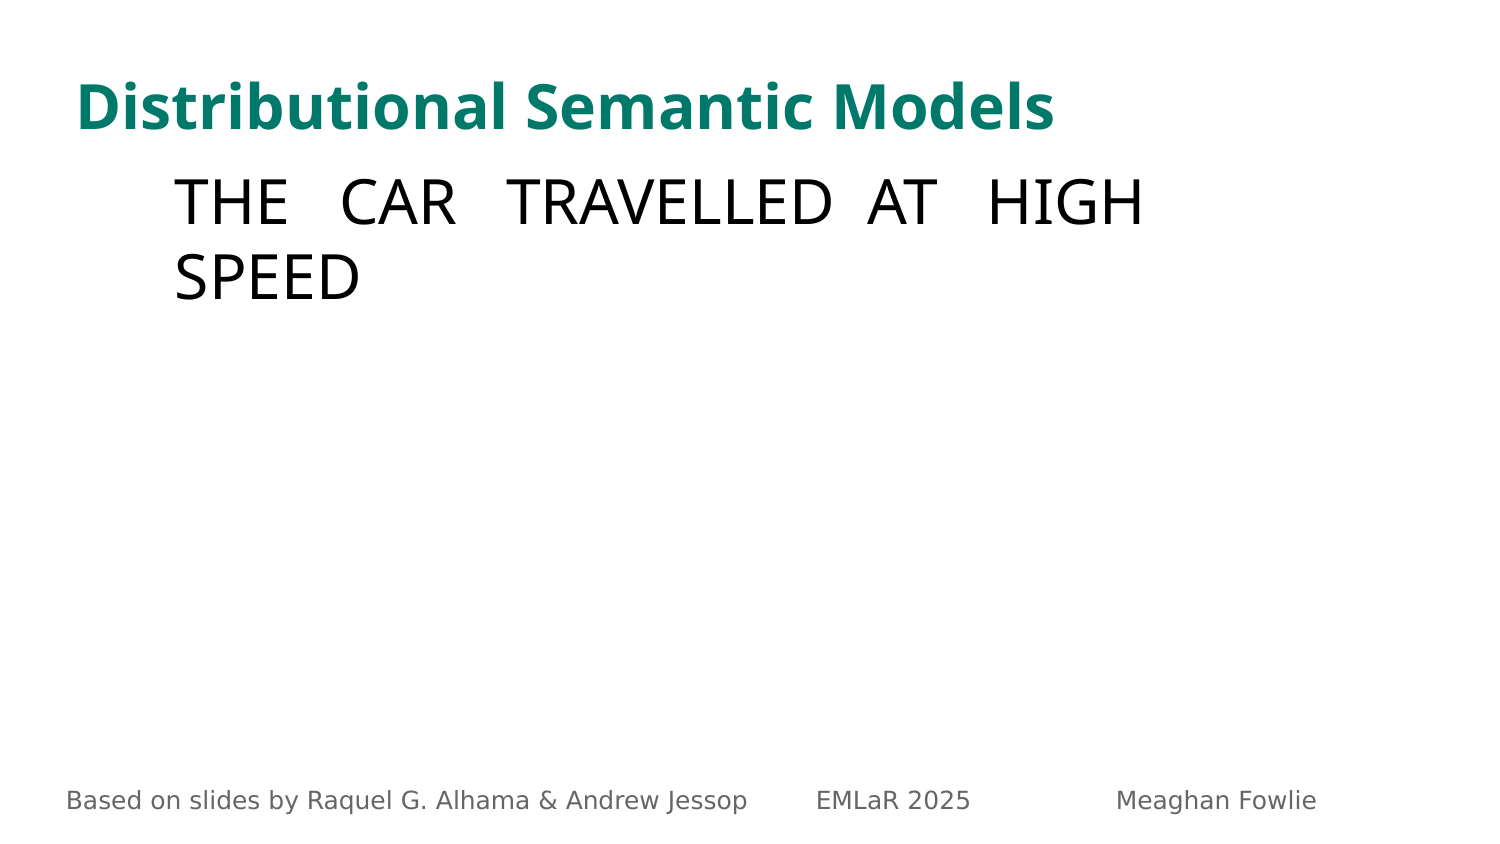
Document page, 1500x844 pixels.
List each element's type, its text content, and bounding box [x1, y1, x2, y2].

text_box THE CAR TRAVELLED AT HIGH SPEED [163, 175, 1243, 234]
title Distributional Semantic Models [75, 33, 1425, 175]
